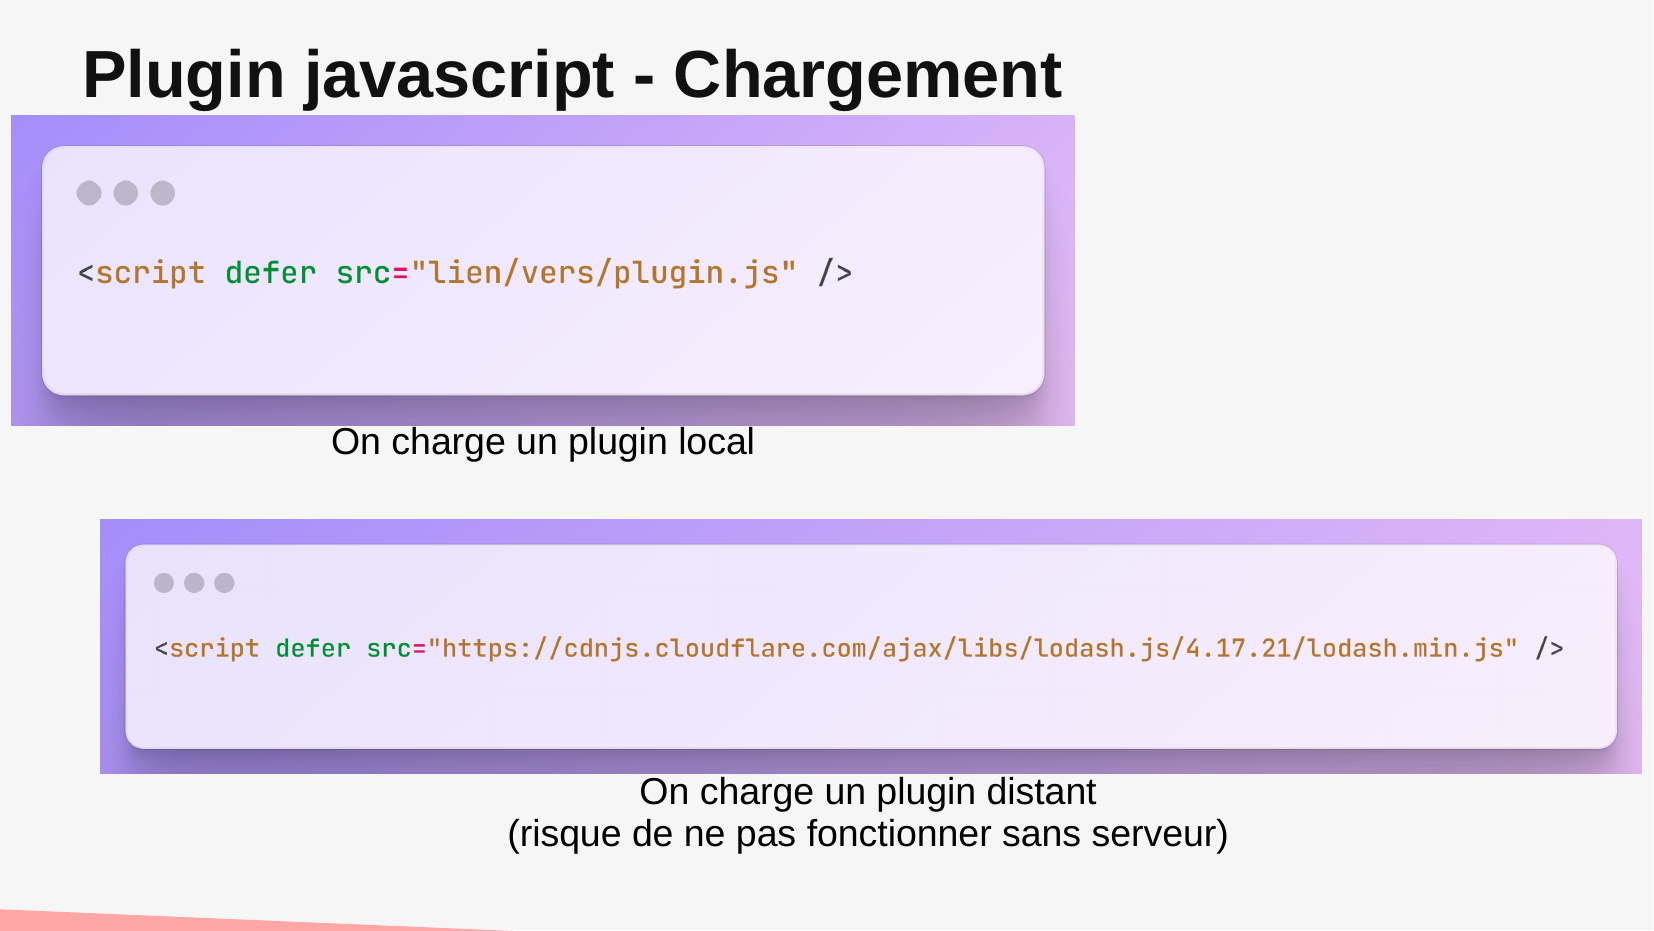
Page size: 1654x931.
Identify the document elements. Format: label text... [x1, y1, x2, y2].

picture [11, 115, 1075, 413]
text_box On charge un plugin distant (risque de ne pas fonctionner sans serveur) [94, 763, 1642, 863]
picture [100, 519, 1642, 763]
text_box On charge un plugin local [11, 413, 1075, 471]
title Plugin javascript - Chargement [82, 37, 1571, 114]
text_box [0, 909, 514, 931]
